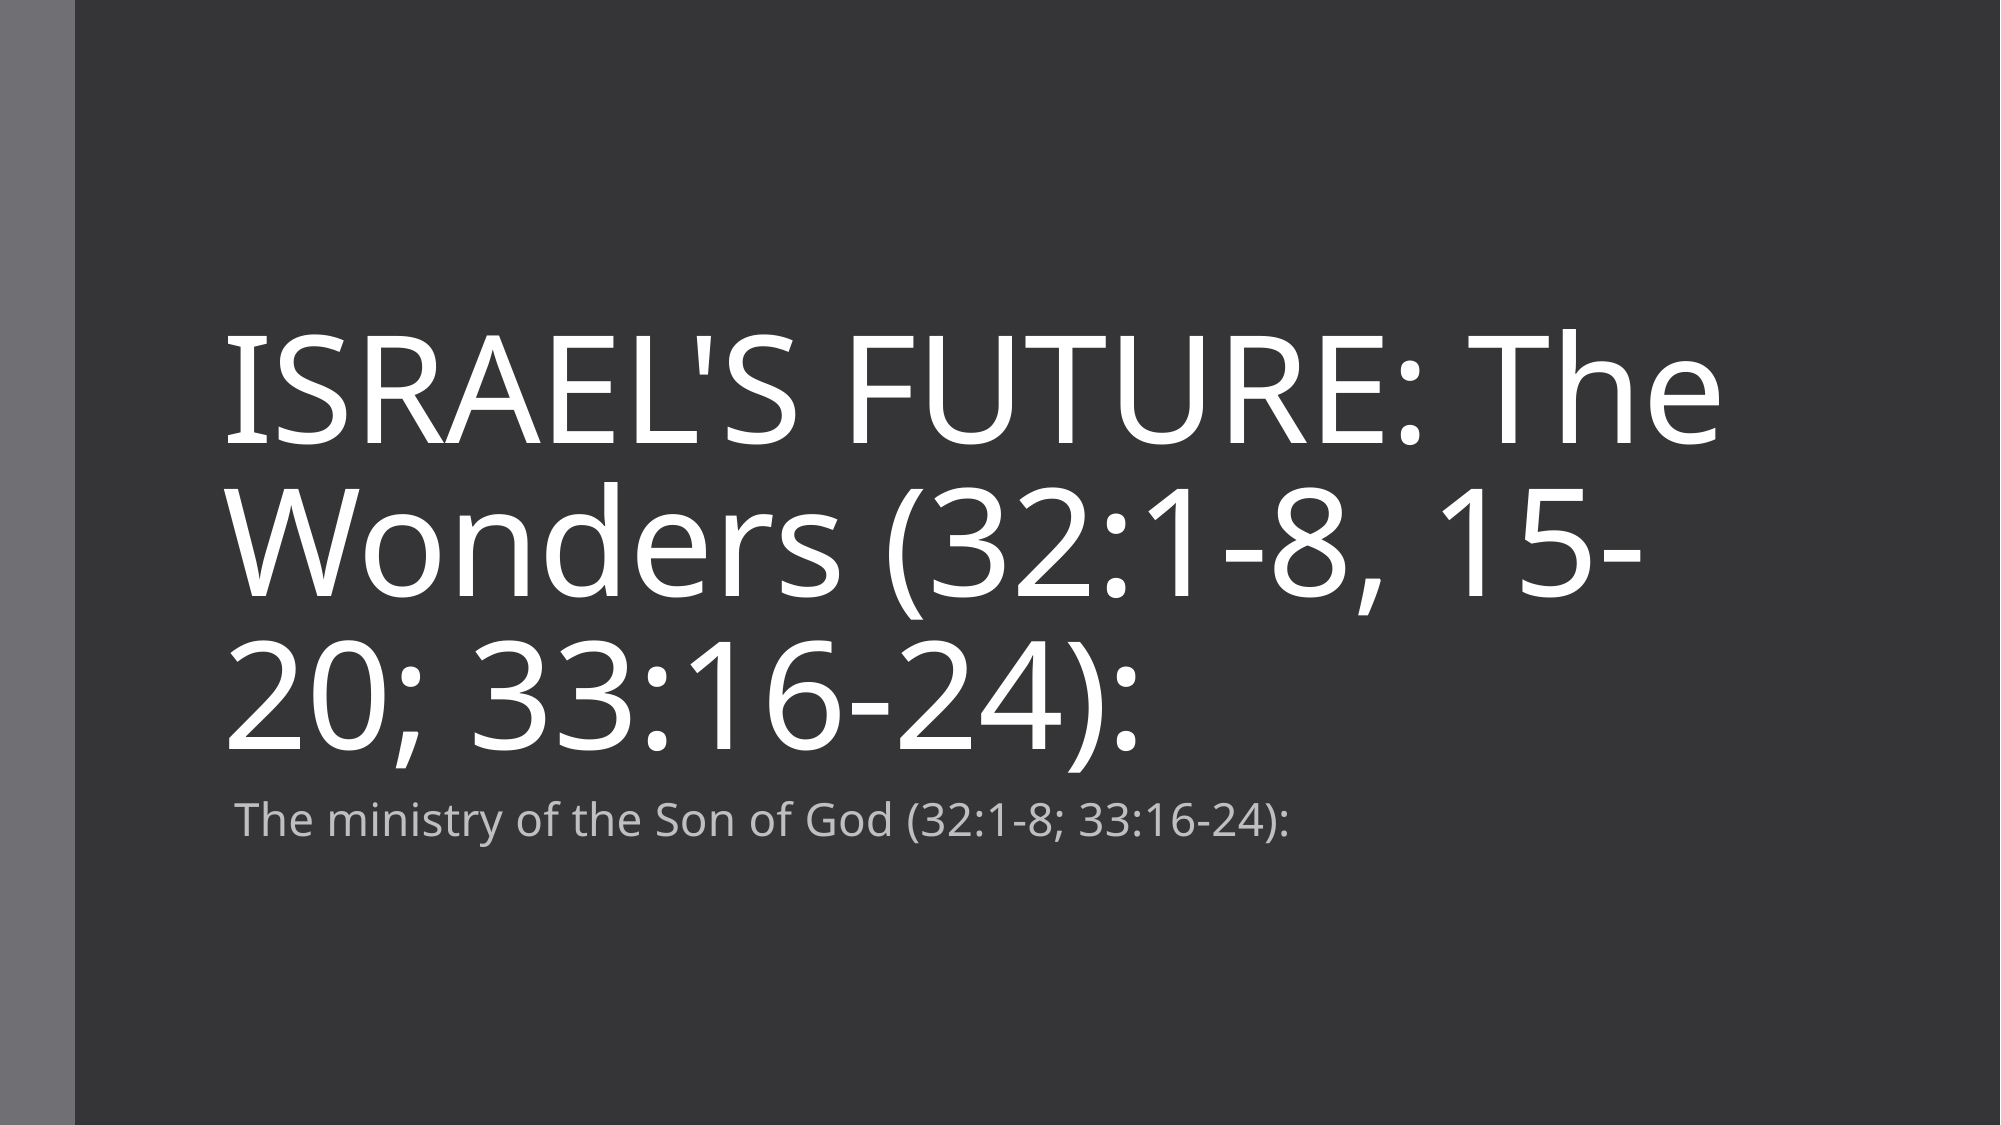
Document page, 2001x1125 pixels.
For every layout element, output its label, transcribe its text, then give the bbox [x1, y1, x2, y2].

title ISRAEL'S FUTURE: The Wonders (32:1-8, 15-20; 33:16-24): [206, 124, 1752, 787]
subtitle The ministry of the Son of God (32:1-8; 33:16-24): [206, 787, 1752, 1066]
